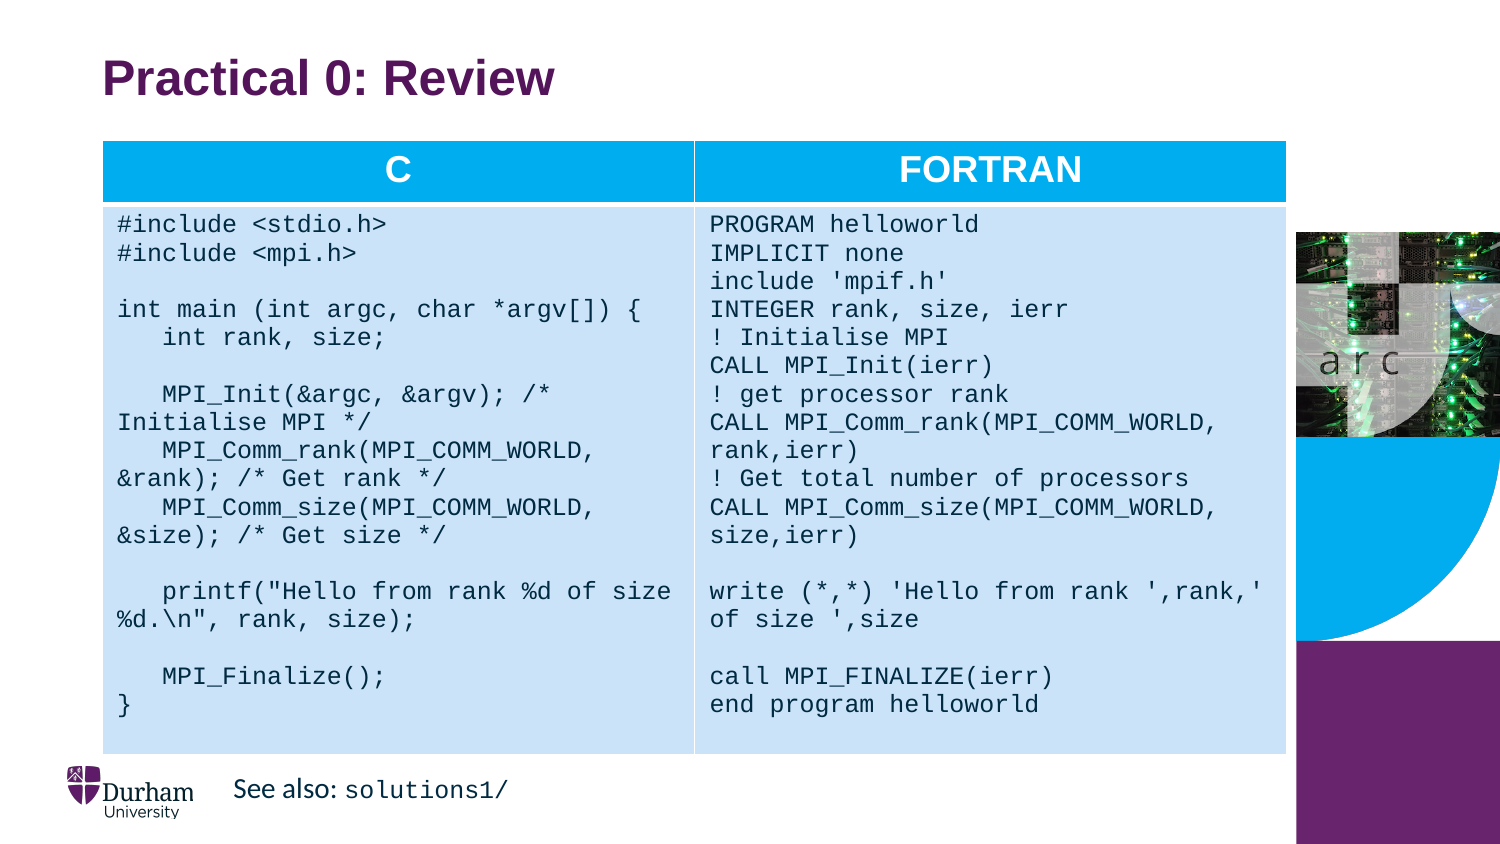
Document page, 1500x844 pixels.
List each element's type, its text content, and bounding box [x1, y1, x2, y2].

picture [1296, 232, 1500, 436]
table_cell PROGRAM helloworld IMPLICIT none include 'mpif.h' INTEGER rank, size, ierr ! Initialise MPI CALL MPI_Init(ierr) ! get processor rank CALL MPI_Comm_rank(MPI_COMM_WORLD, rank,ierr) ! Get total number of processors CALL MPI_Comm_size(MPI_COMM_WORLD, size,ierr) write (*,*) 'Hello from rank ',rank,' of size ',size call MPI_FINALIZE(ierr) end program helloworld [695, 207, 1286, 754]
table_header C [103, 141, 694, 202]
table_cell #include <stdio.h> #include <mpi.h> int main (int argc, char *argv[]) { int rank, size; MPI_Init(&argc, &argv); /* Initialise MPI */ MPI_Comm_rank(MPI_COMM_WORLD, &rank); /* Get rank */ MPI_Comm_size(MPI_COMM_WORLD, &size); /* Get size */ printf("Hello from rank %d of size %d.\n", rank, size); MPI_Finalize(); } [103, 207, 694, 754]
text_box [1296, 640, 1500, 844]
text_box See also: solutions1/ [218, 762, 1146, 813]
table_header FORTRAN [695, 141, 1286, 202]
picture [1332, 467, 1500, 640]
picture [67, 766, 193, 819]
title Practical 0: Review [101, 45, 1399, 187]
